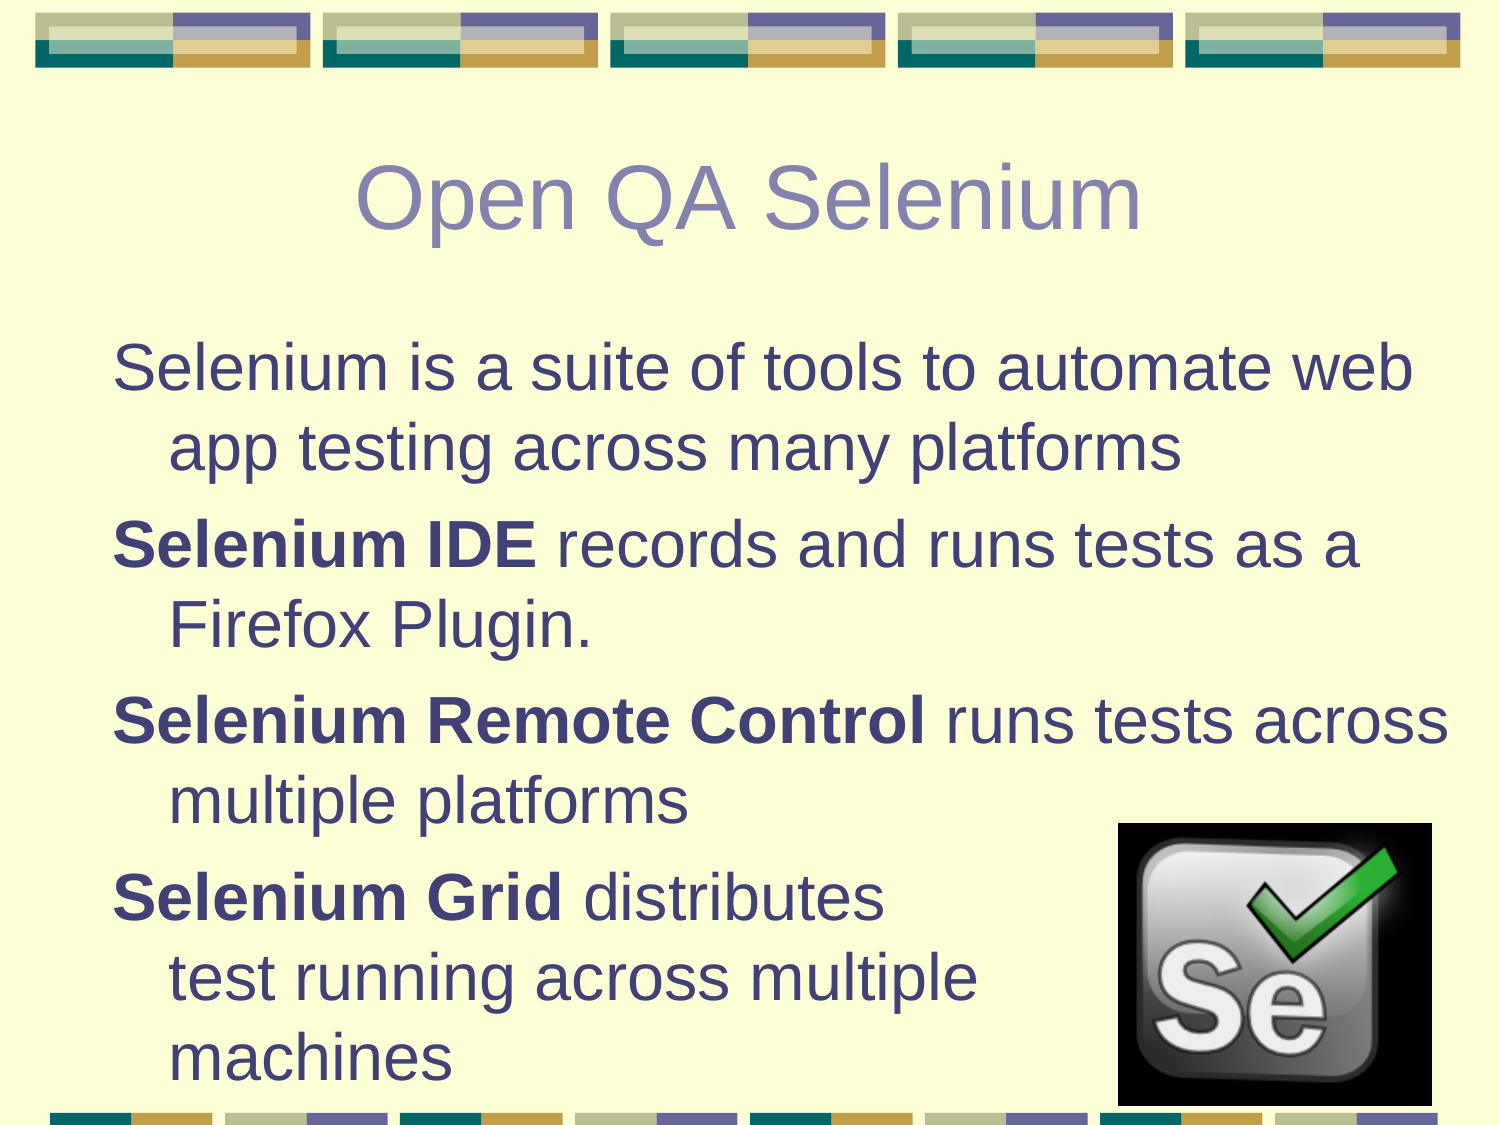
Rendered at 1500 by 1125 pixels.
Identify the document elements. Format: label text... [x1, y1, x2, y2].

title Open QA Selenium [112, 79, 1388, 308]
picture [1118, 823, 1432, 1106]
list Selenium is a suite of tools to automate web app testing across many platforms Selenium IDE records and runs tests as a Firefox Plugin. Selenium Remote Control runs tests across multiple platforms Selenium Grid distributes test running across multiple machines [112, 324, 1488, 1090]
